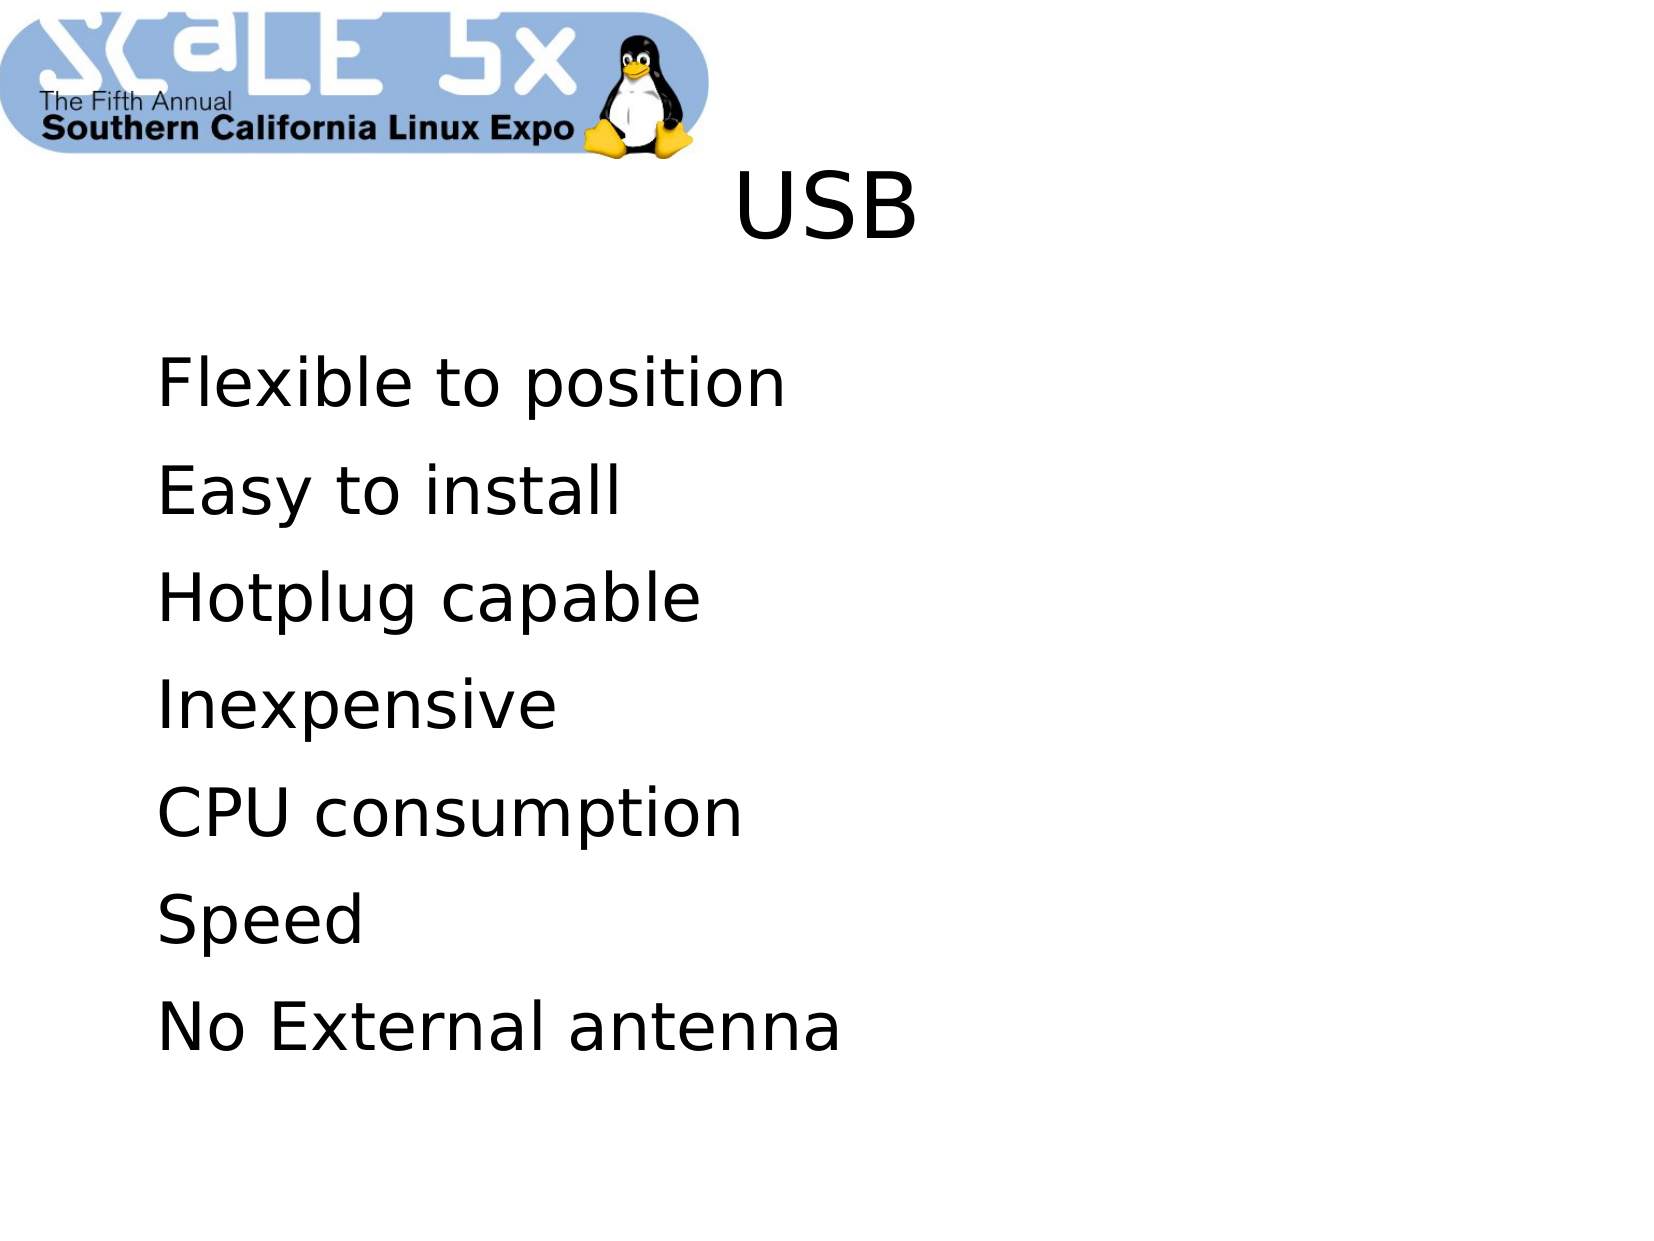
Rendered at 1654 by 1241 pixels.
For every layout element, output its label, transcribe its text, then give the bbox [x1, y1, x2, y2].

picture [0, 3, 709, 159]
title USB [121, 102, 1533, 311]
list Flexible to position Easy to install Hotplug capable Inexpensive CPU consumption Speed No External antenna [121, 344, 1533, 1127]
